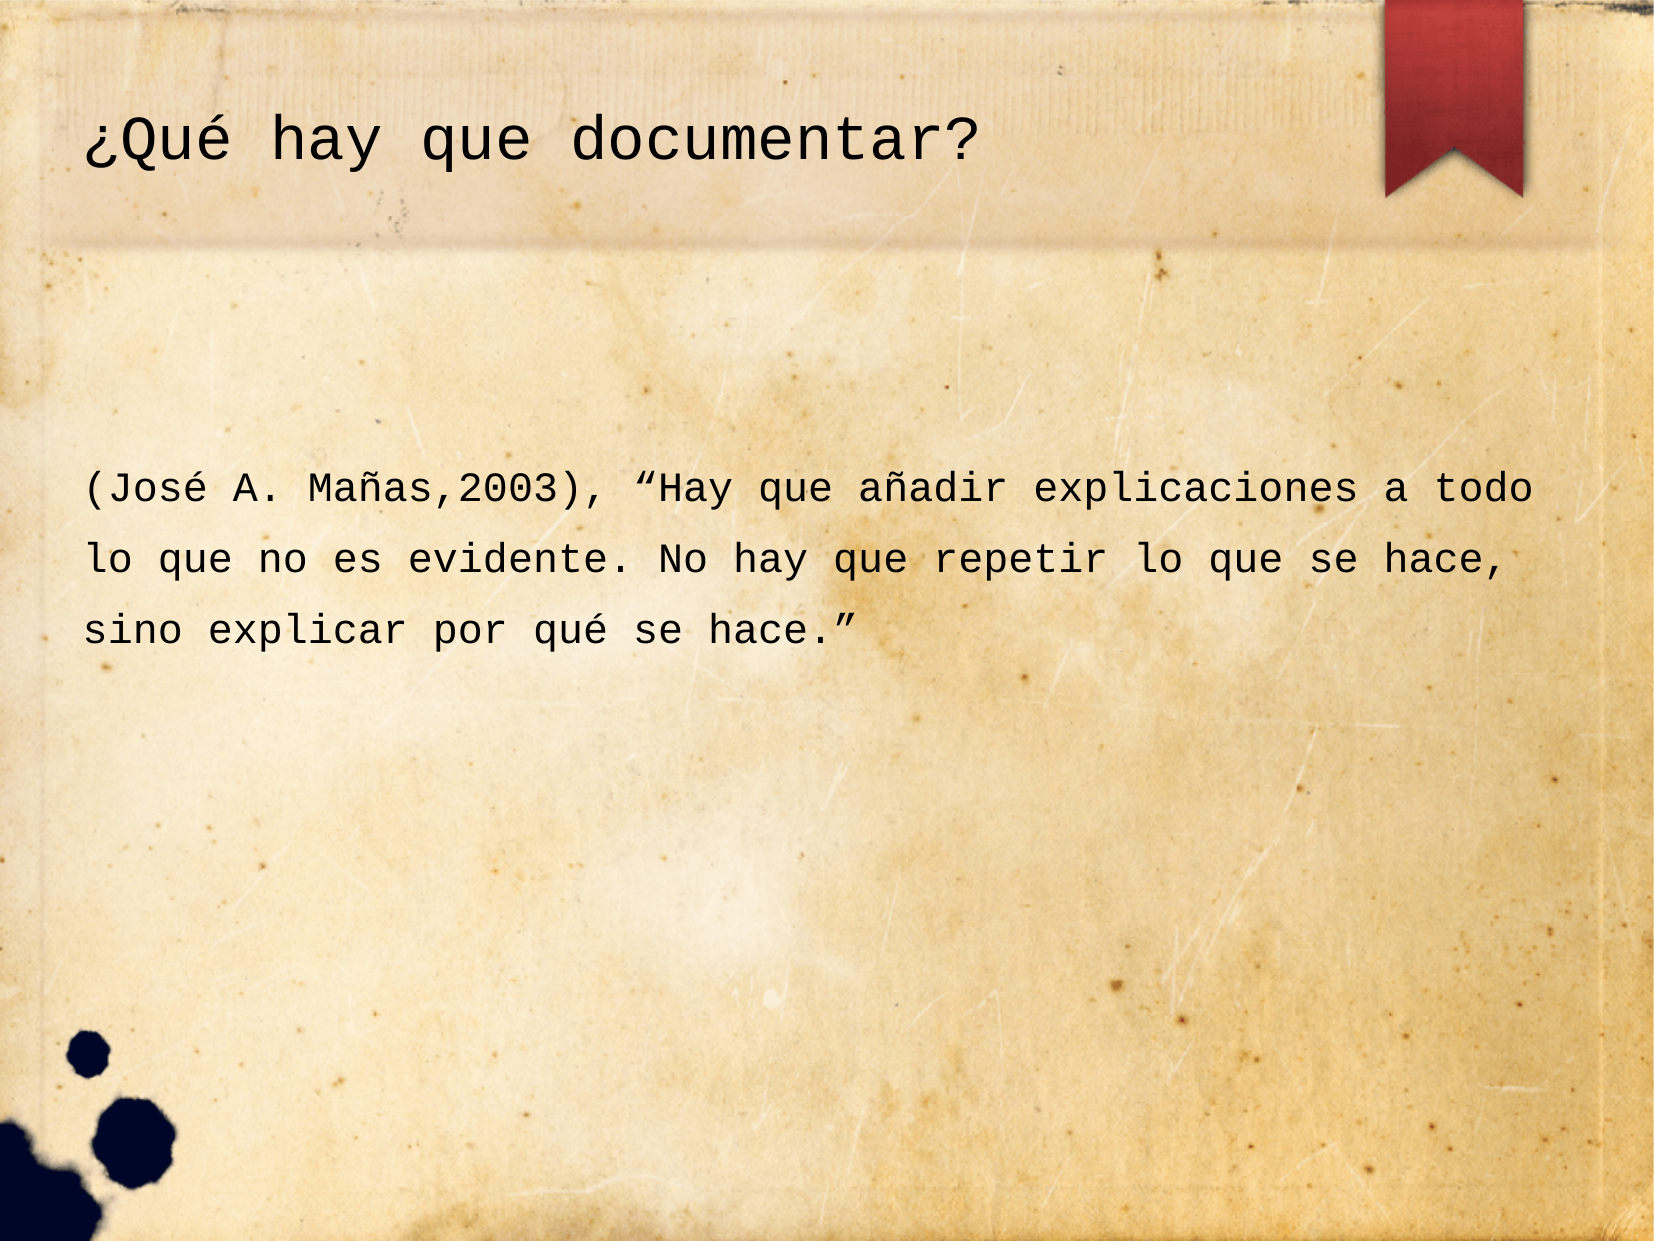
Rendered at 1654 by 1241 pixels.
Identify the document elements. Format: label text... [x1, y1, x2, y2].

picture [0, 0, 1654, 1241]
list (José A. Mañas,2003), “Hay que añadir explicaciones a todo lo que no es evidente. No hay que repetir lo que se hace, sino explicar por qué se hace.” [82, 290, 1538, 1010]
title ¿Qué hay que documentar? [82, 49, 1347, 237]
